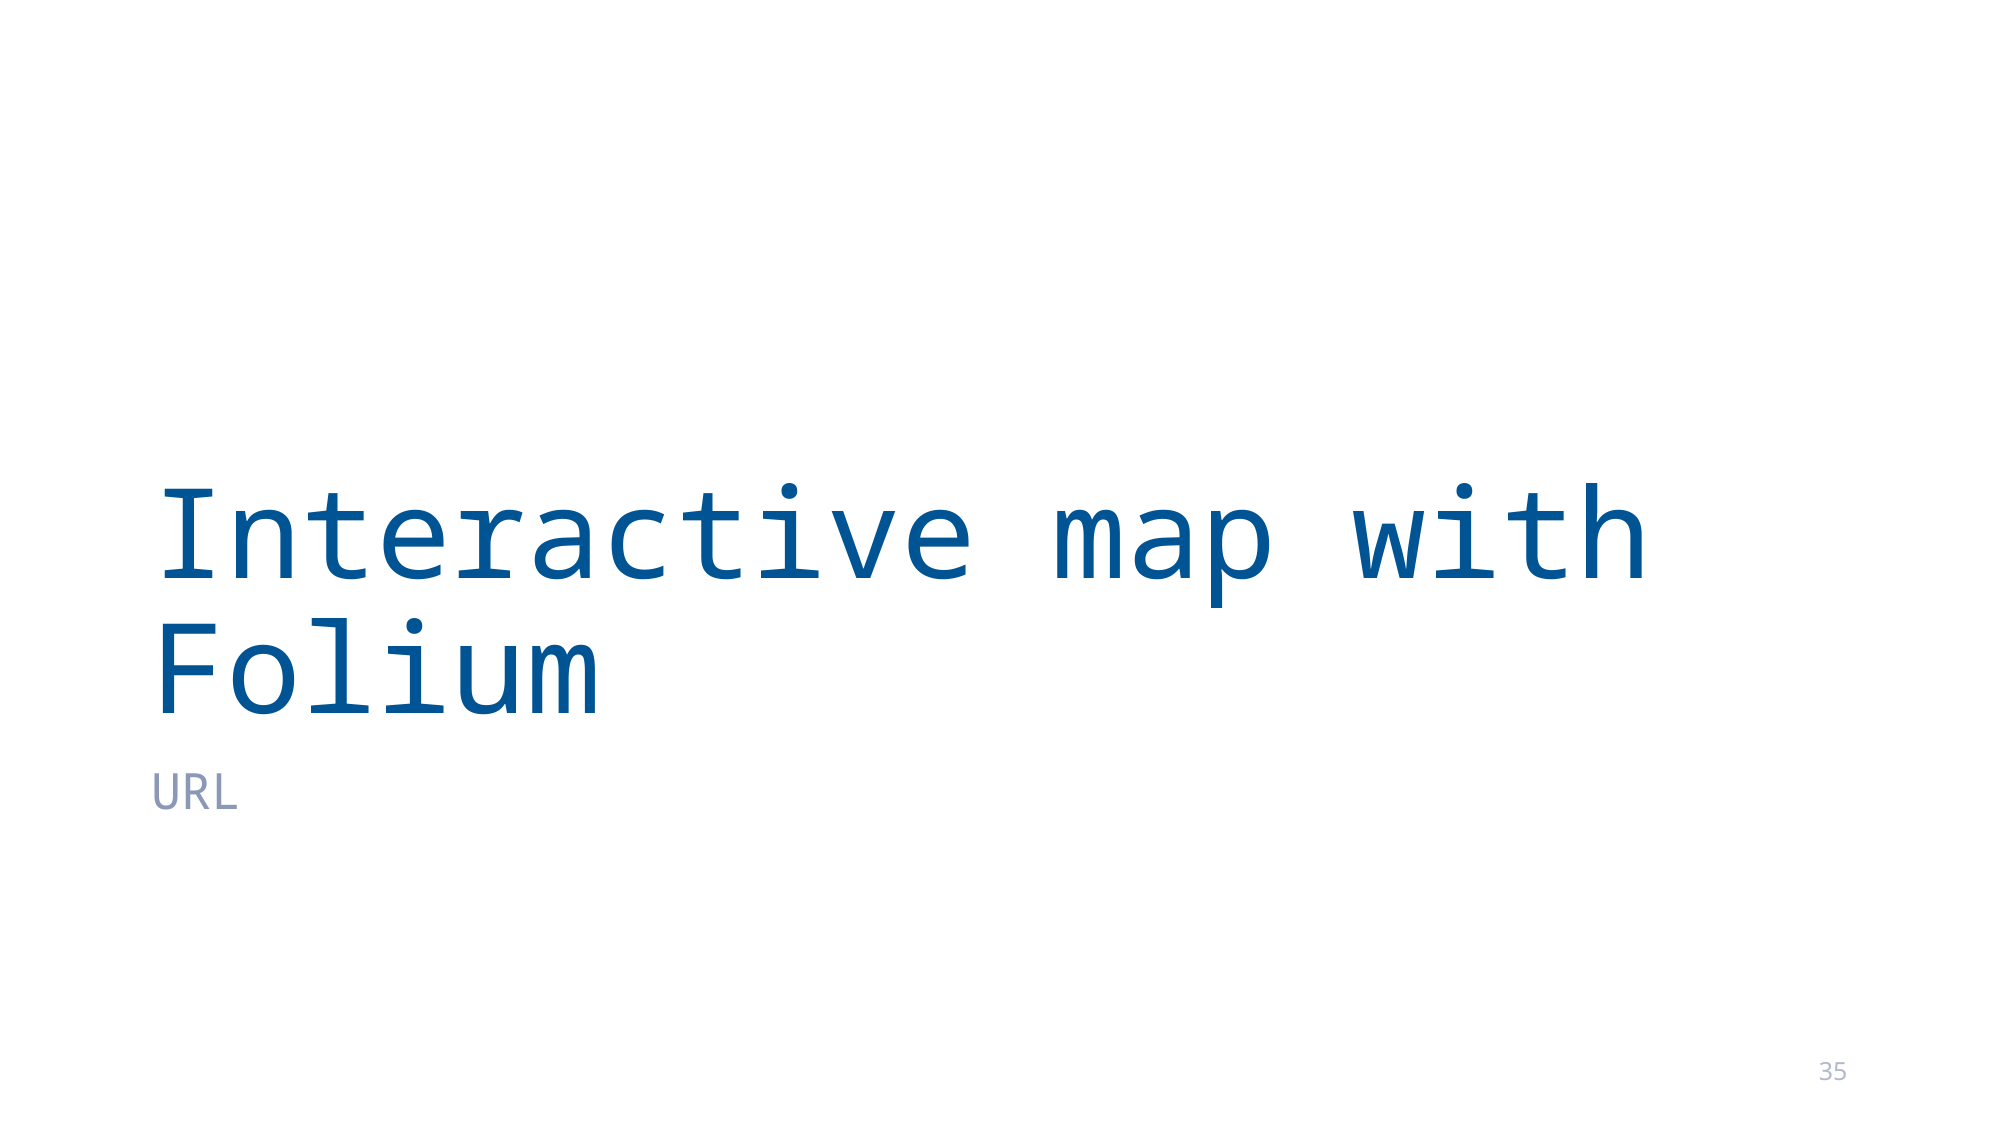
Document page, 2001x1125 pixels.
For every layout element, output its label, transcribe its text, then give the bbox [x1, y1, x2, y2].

slide_number 41 [1412, 1042, 1863, 1103]
title Interactive map with Folium [136, 280, 1862, 749]
list URL [136, 752, 1862, 999]
